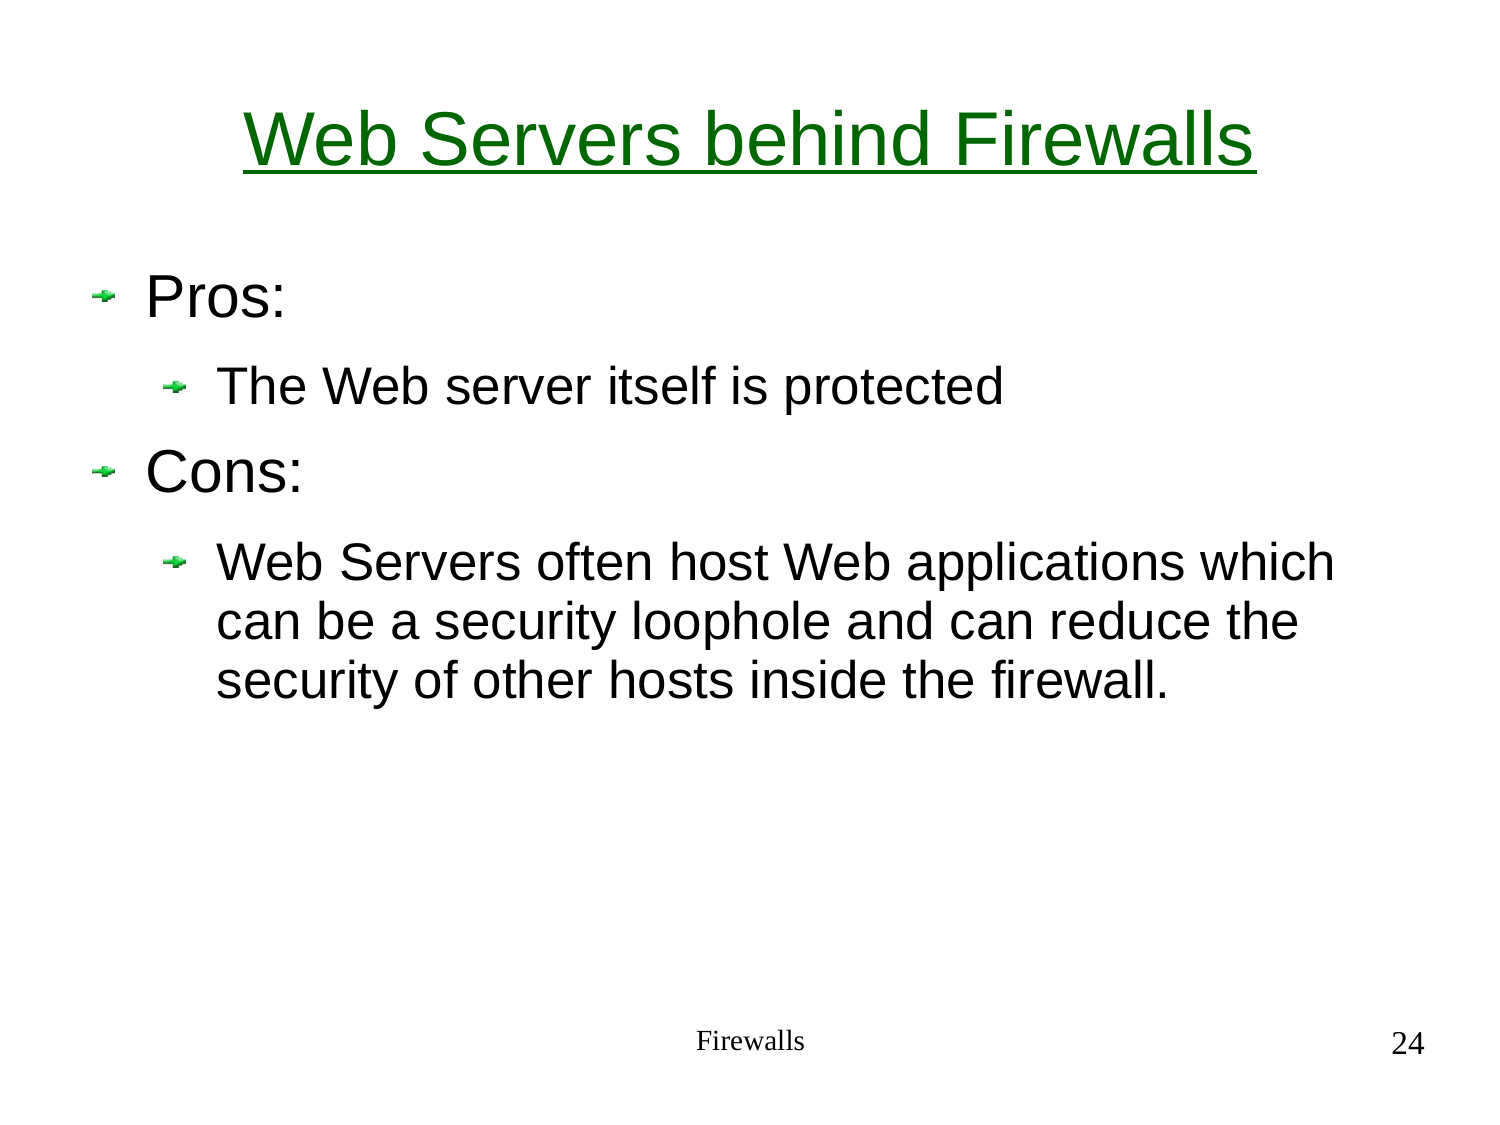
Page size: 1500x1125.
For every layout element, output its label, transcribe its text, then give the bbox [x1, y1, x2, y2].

list Pros: The Web server itself is protected Cons: Web Servers often host Web applications which can be a security loophole and can reduce the security of other hosts inside the firewall. [75, 262, 1425, 1006]
title Web Servers behind Firewalls [75, 45, 1425, 233]
